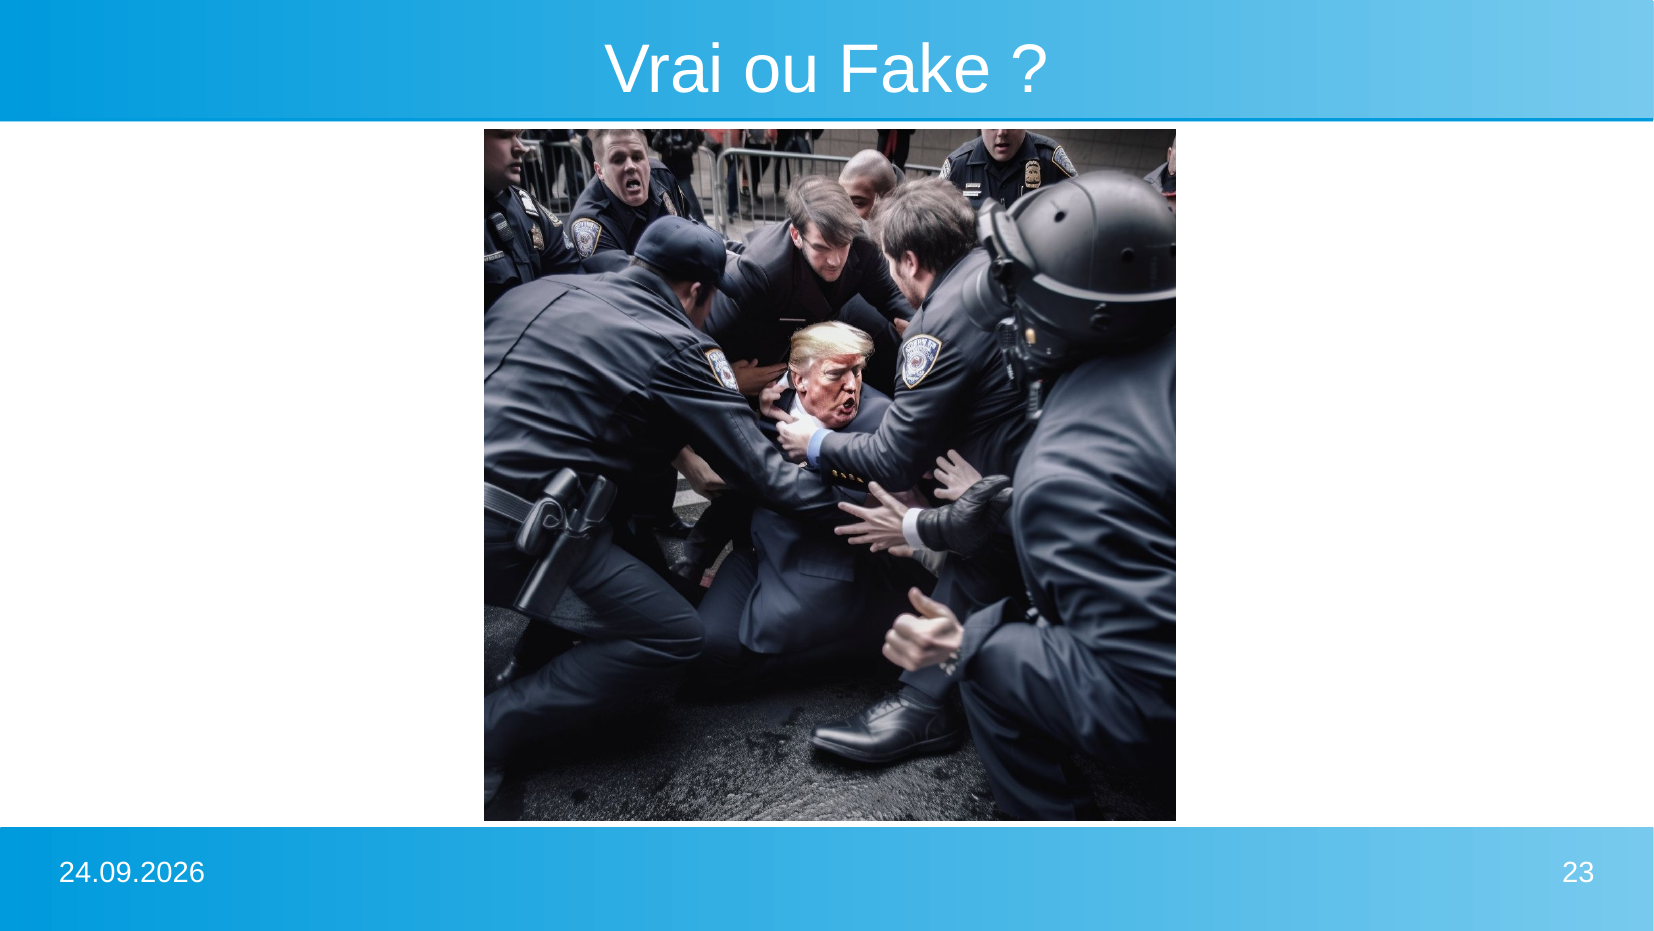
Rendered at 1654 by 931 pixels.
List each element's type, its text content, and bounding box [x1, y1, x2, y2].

picture [484, 129, 1176, 821]
title Vrai ou Fake ? [59, 29, 1595, 108]
